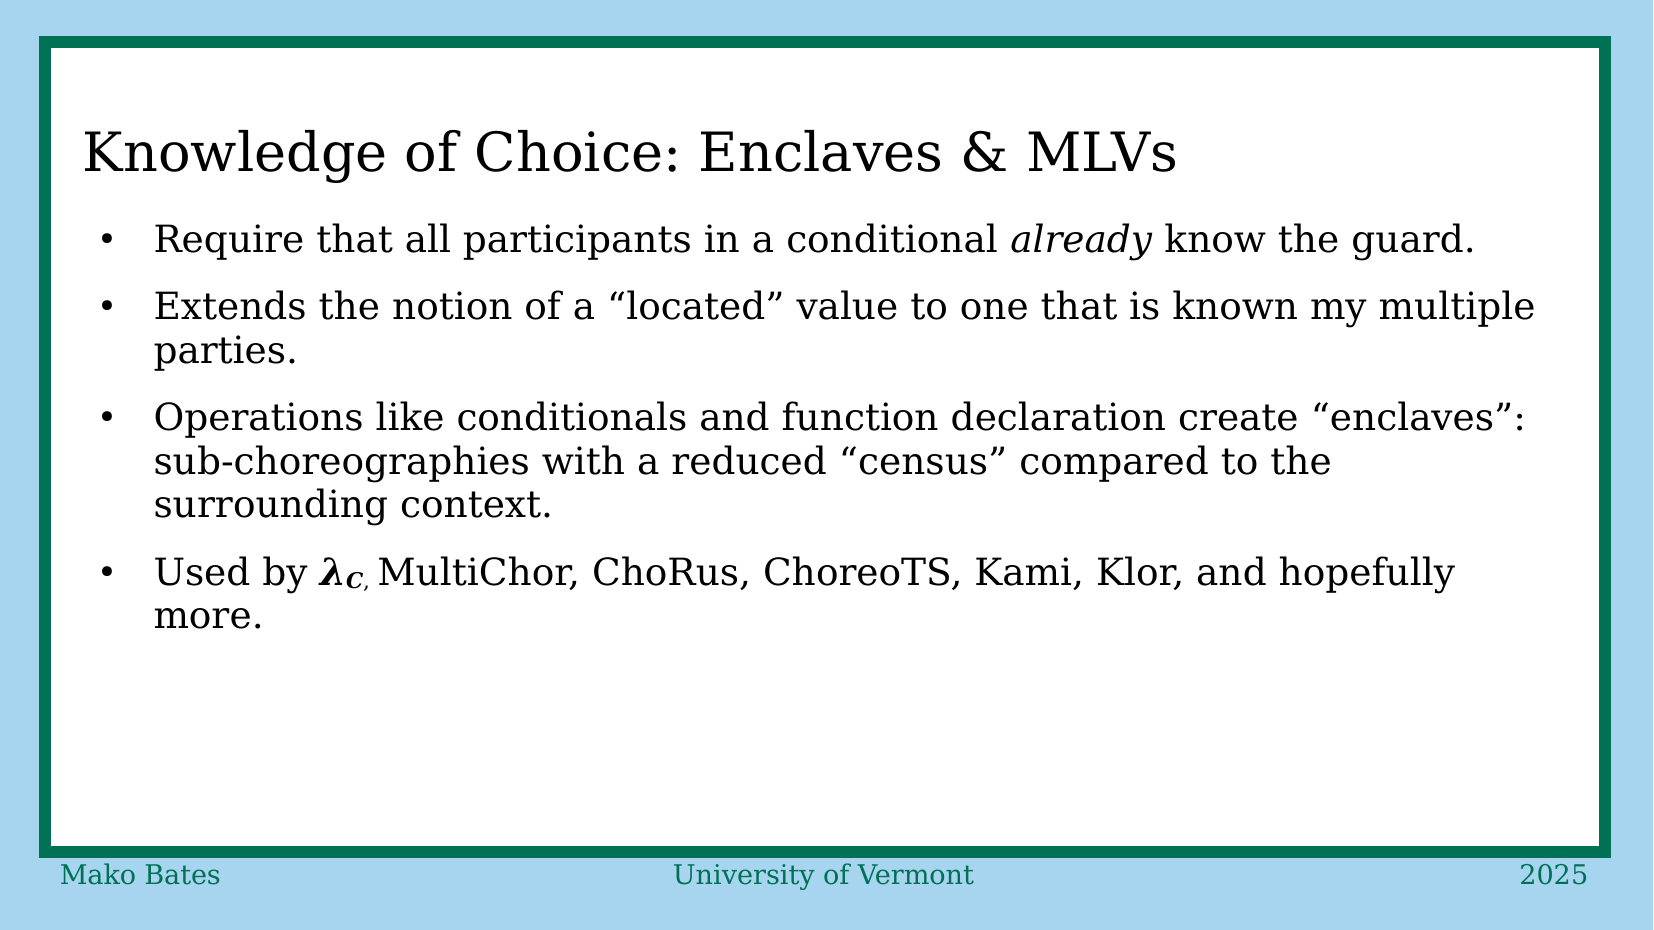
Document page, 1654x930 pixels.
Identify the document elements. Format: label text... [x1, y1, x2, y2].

title Knowledge of Choice: Enclaves & MLVs [82, 101, 1571, 205]
text_box [687, 864, 691, 877]
list Require that all participants in a conditional already know the guard. Extends the notion of a “located” value to one that is known my multiple parties. Operations like conditionals and function declaration create “enclaves”: sub-choreographies with a reduced “census” compared to the surrounding context. Used by 𝝀𝑪, MultiChor, ChoRus, ChoreoTS, Kami, Klor, and hopefully more. [82, 217, 1571, 777]
